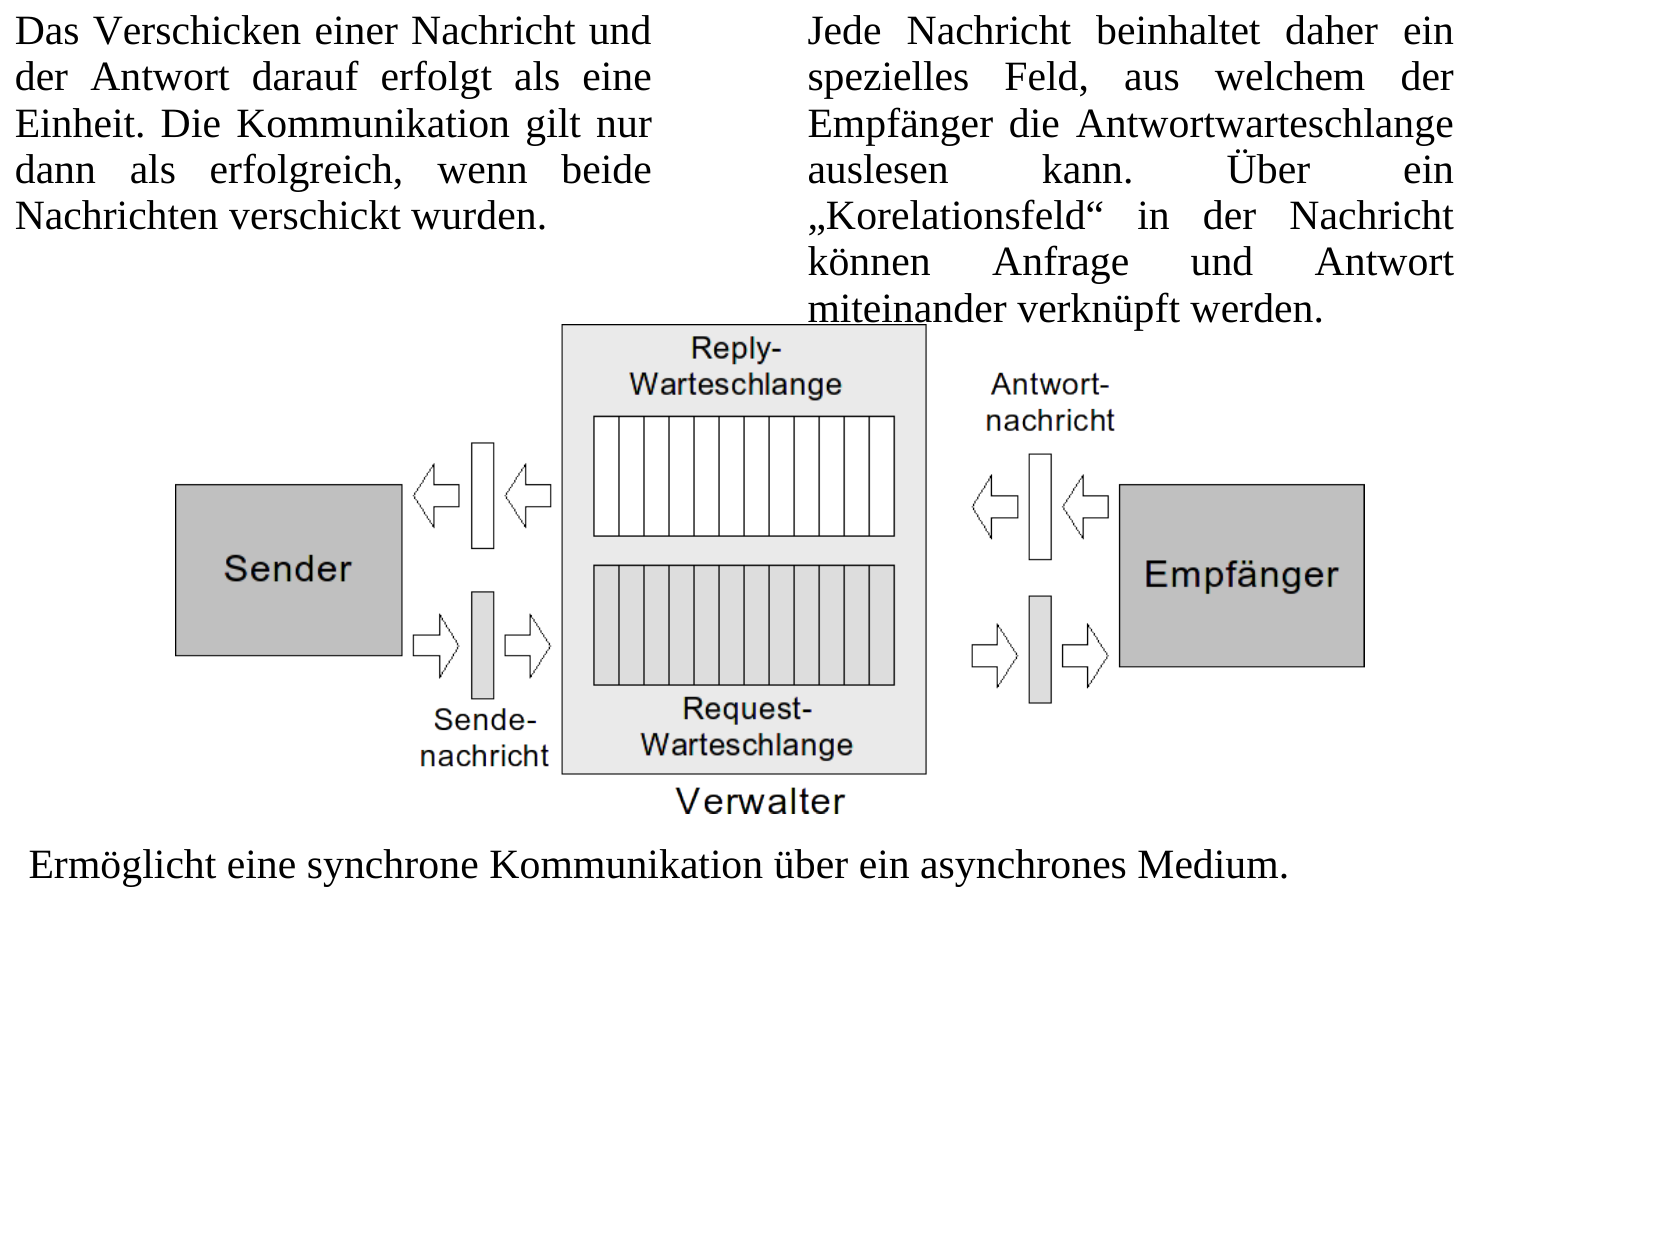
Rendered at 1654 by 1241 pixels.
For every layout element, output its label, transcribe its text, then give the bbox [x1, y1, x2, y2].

text_box Das Verschicken einer Nachricht und der Antwort darauf erfolgt als eine Einheit. Die Kommunikation gilt nur dann als erfolgreich, wenn beide Nachrichten verschickt wurden. [0, 0, 709, 247]
text_box Ermöglicht eine synchrone Kommunikation über ein asynchrones Medium. [13, 834, 1476, 903]
picture [175, 324, 1365, 814]
text_box Jede Nachricht beinhaltet daher ein spezielles Feld, aus welchem der Empfänger die Antwortwarteschlange auslesen kann. Über ein „Korelationsfeld“ in der Nachricht können Anfrage und Antwort miteinander verknüpft werden. [792, 0, 1490, 293]
